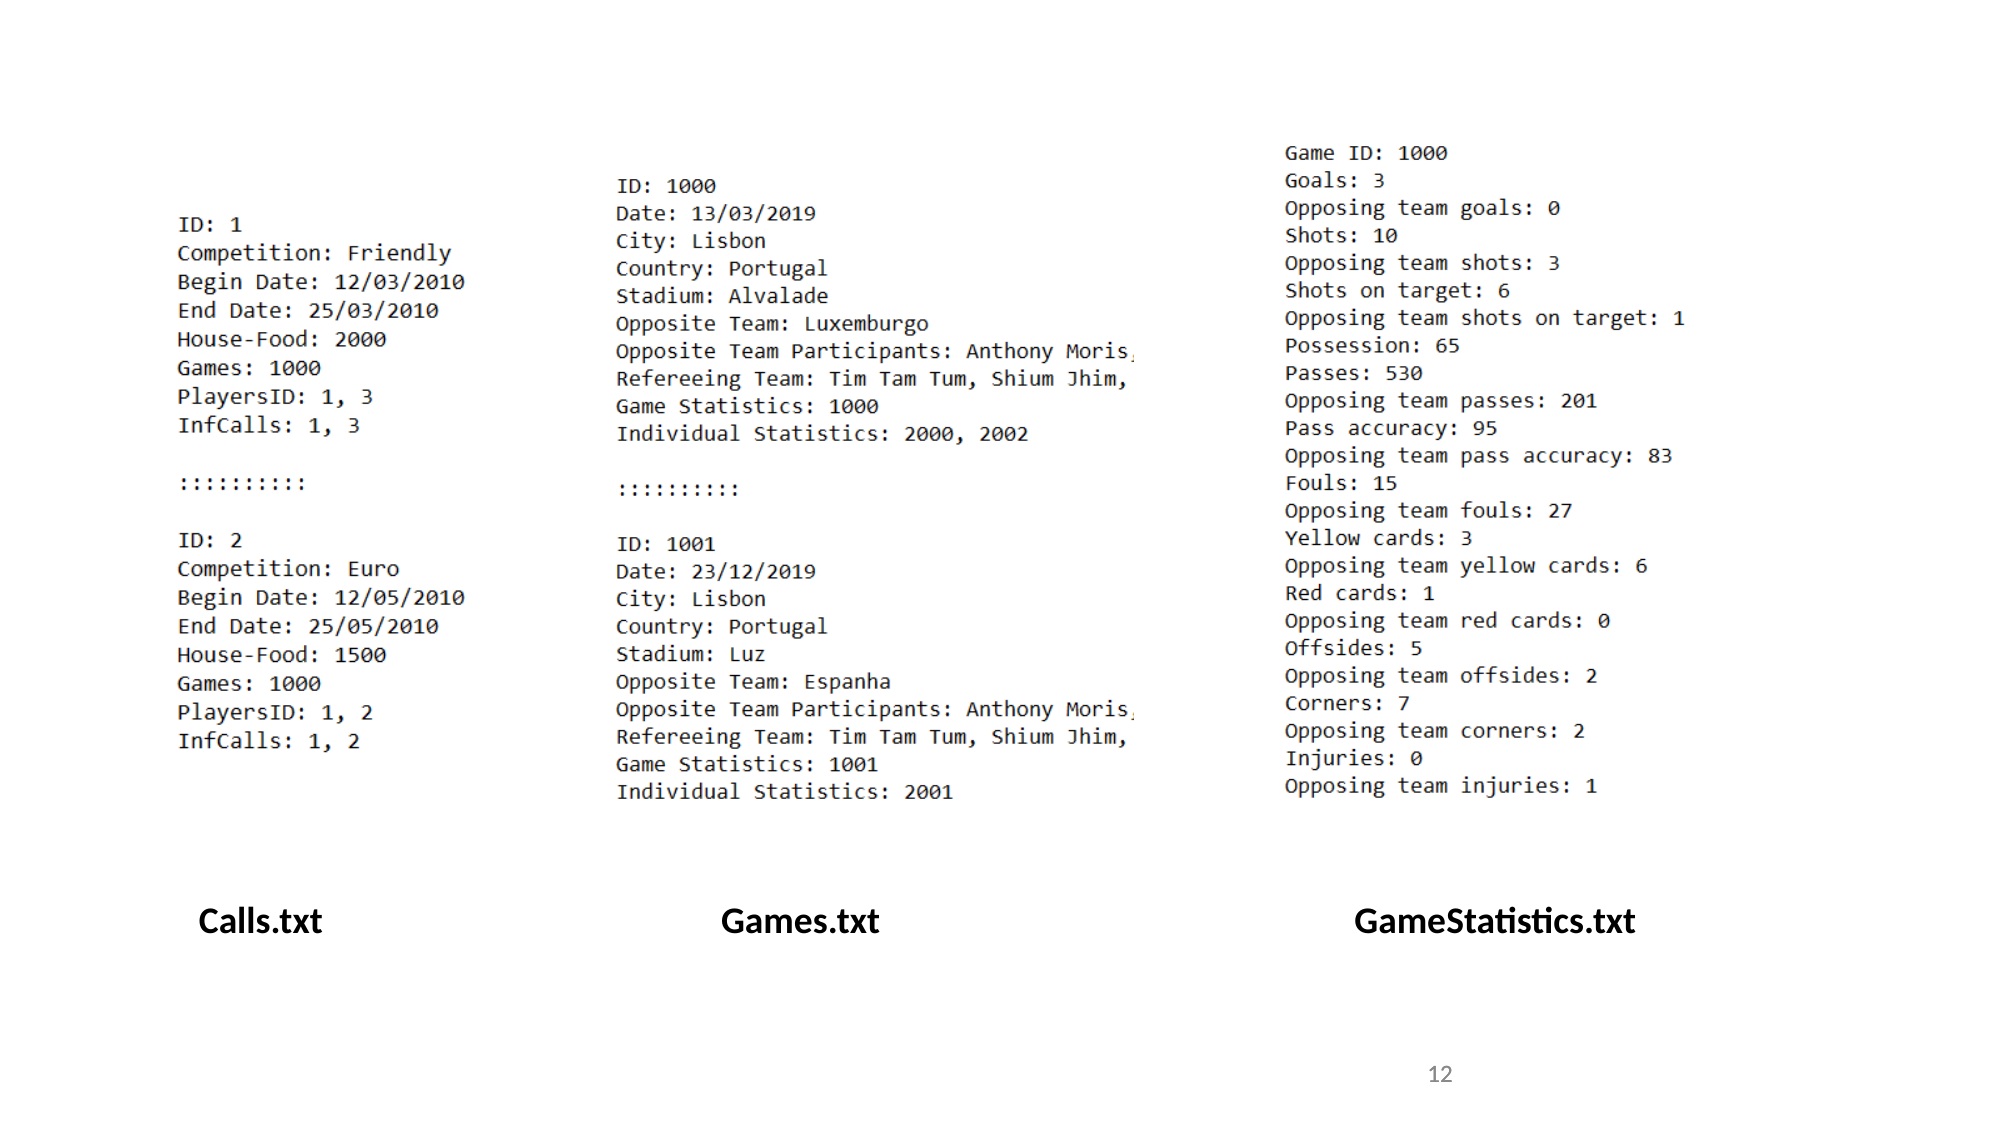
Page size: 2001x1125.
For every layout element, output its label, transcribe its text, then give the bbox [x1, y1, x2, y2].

text_box Games.txt [706, 888, 897, 949]
picture [1279, 142, 1813, 819]
picture [610, 173, 1134, 819]
text_box GameStatistics.txt [1339, 888, 1654, 949]
text_box [1412, 1042, 1863, 1103]
text_box Calls.txt [183, 888, 339, 949]
picture [171, 211, 499, 781]
